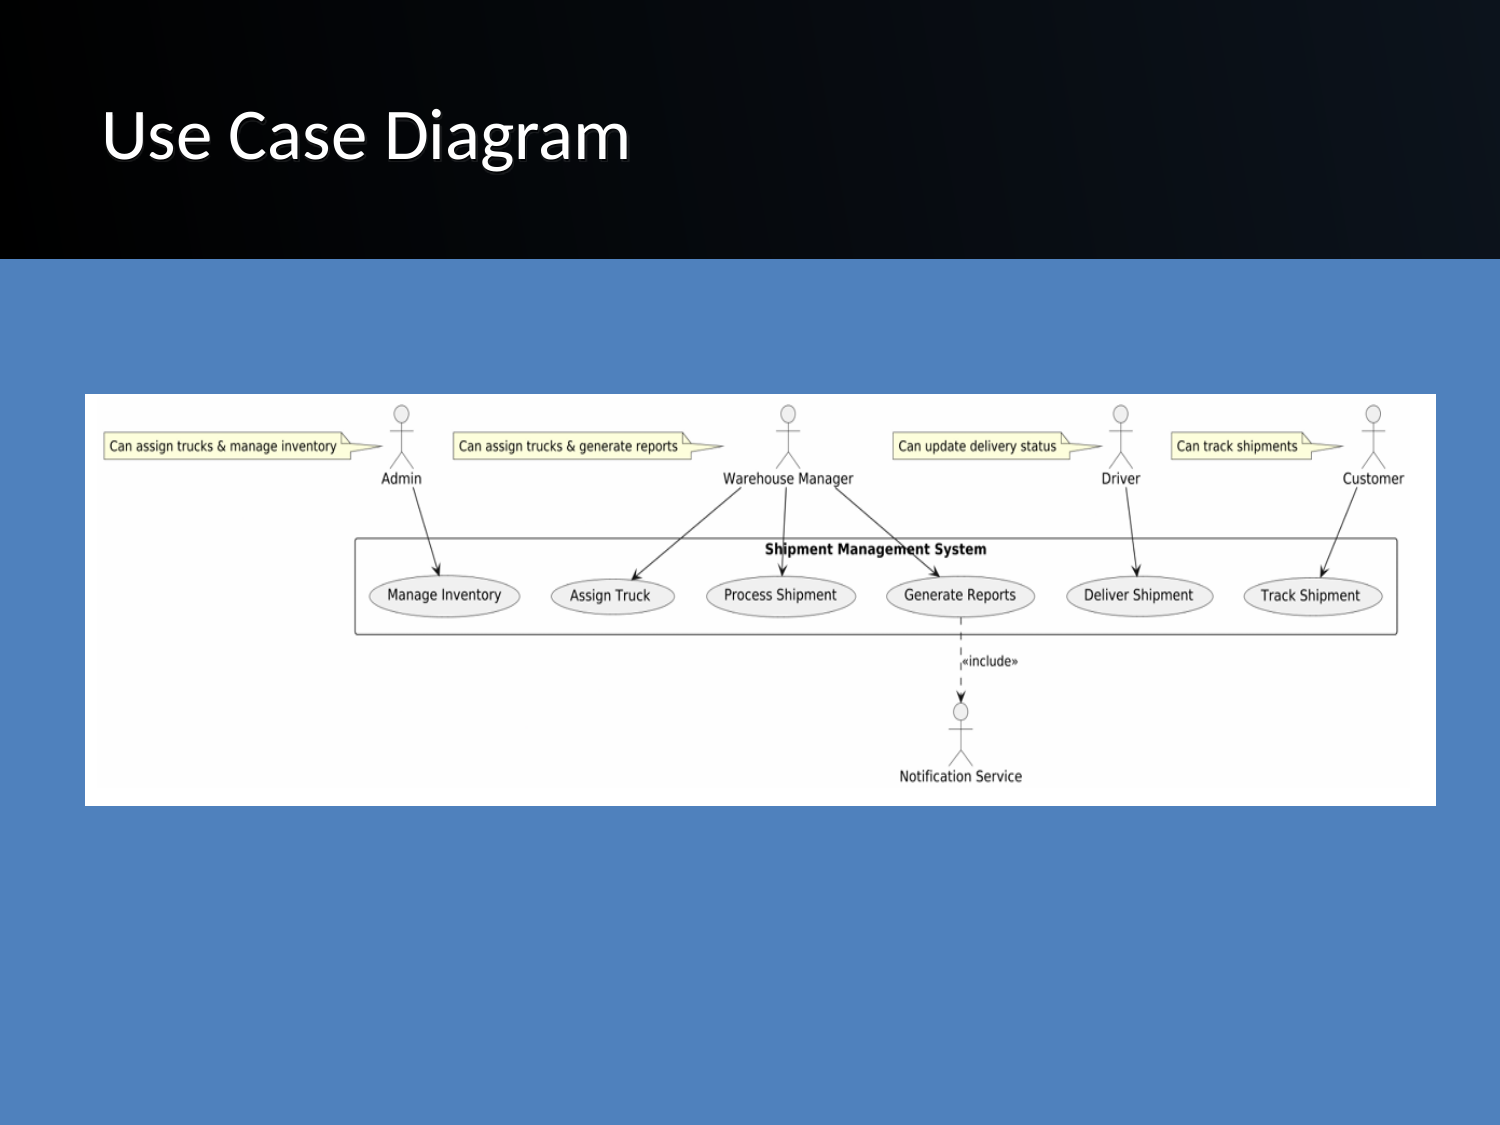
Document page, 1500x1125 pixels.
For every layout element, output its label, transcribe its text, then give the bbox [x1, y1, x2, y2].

picture [85, 394, 1436, 806]
title Use Case Diagram [86, 40, 956, 231]
text_box [0, 0, 1500, 1125]
